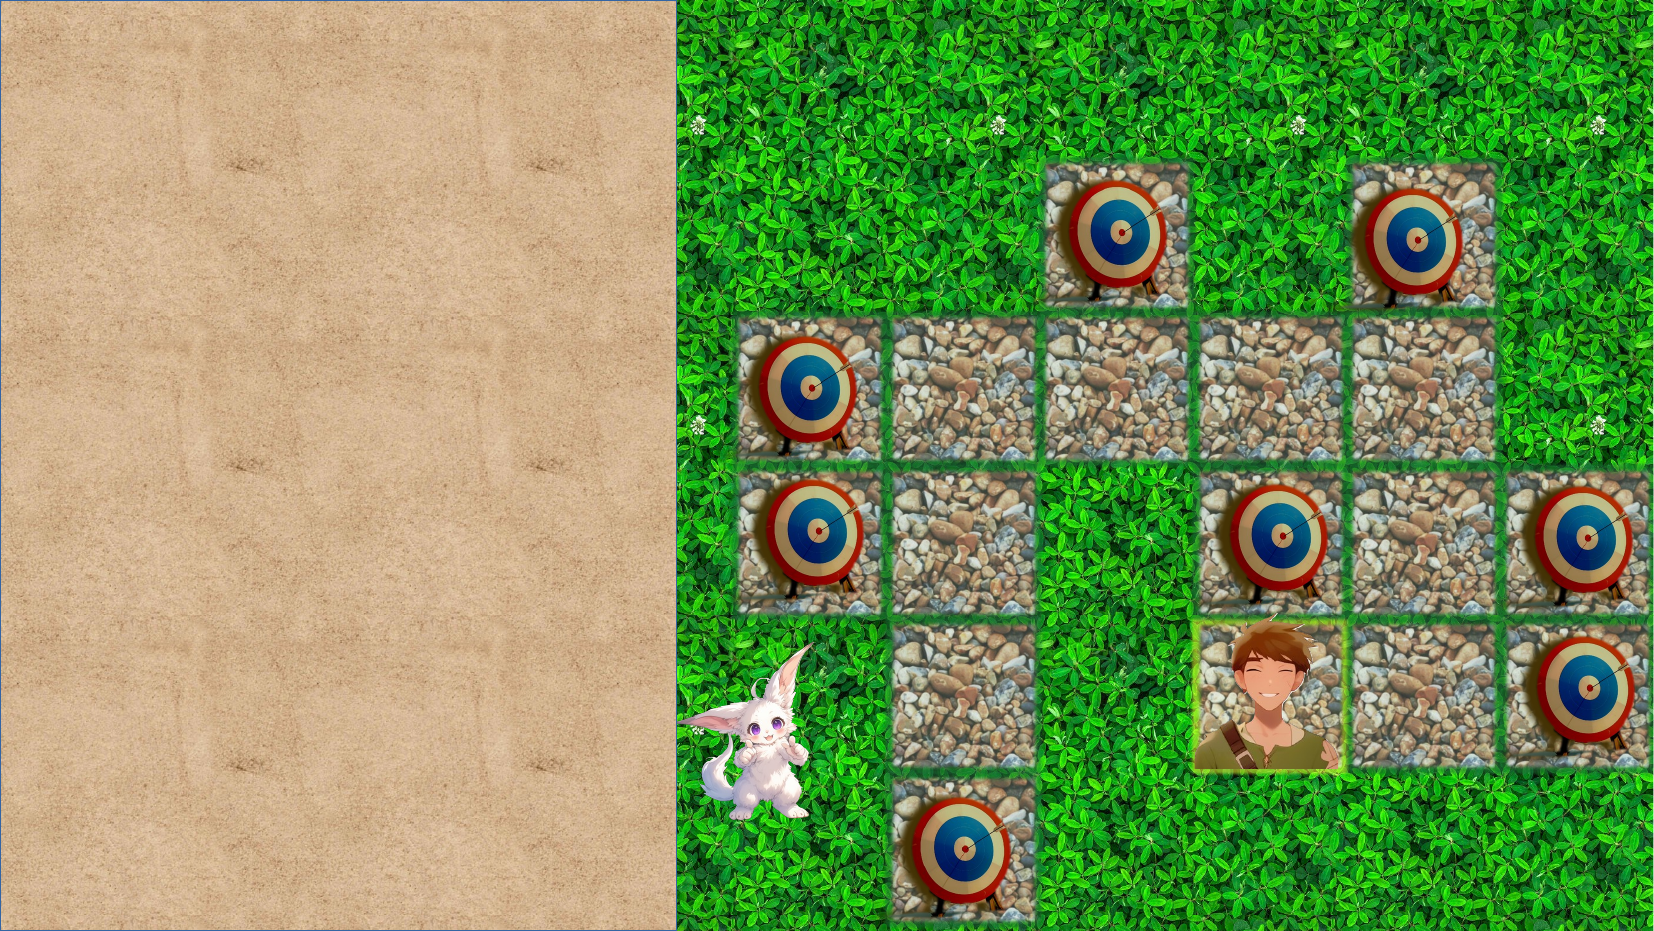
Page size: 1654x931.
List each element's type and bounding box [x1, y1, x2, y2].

picture [1339, 159, 1490, 310]
text_box [893, 919, 1037, 923]
picture [677, 640, 854, 824]
text_box [1490, 162, 1497, 309]
picture [1511, 620, 1654, 758]
picture [1509, 457, 1654, 608]
text_box [1198, 606, 1344, 616]
text_box [1351, 316, 1497, 462]
text_box [1045, 303, 1190, 309]
text_box [1507, 608, 1649, 614]
text_box [1505, 758, 1651, 769]
picture [1043, 152, 1194, 303]
text_box [0, 0, 1654, 931]
picture [733, 307, 891, 601]
picture [886, 768, 1037, 919]
text_box [1351, 623, 1497, 769]
text_box [890, 315, 1037, 462]
text_box [1197, 315, 1344, 456]
text_box [890, 623, 1037, 768]
text_box [737, 601, 883, 616]
picture [1204, 455, 1355, 606]
text_box [891, 469, 1037, 616]
text_box [1351, 470, 1496, 616]
text_box [1044, 316, 1190, 462]
picture [1194, 613, 1339, 769]
